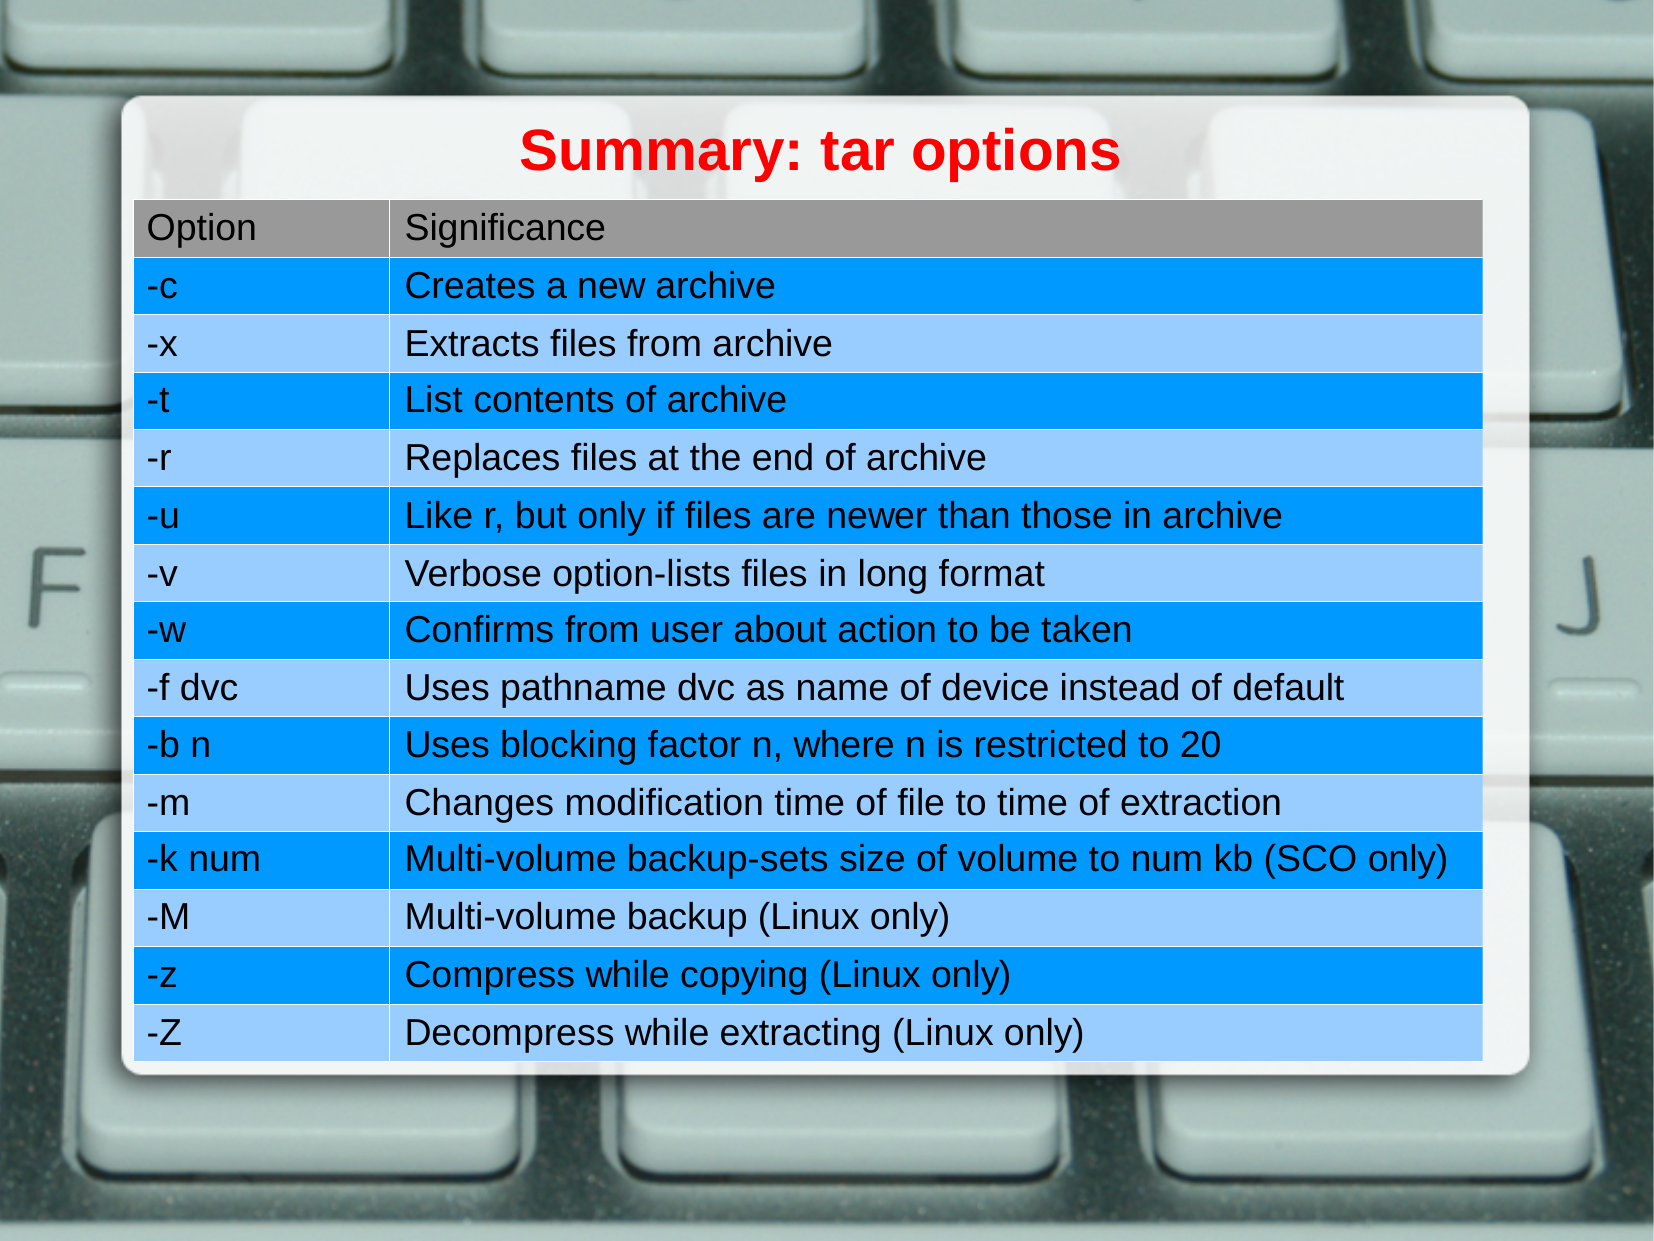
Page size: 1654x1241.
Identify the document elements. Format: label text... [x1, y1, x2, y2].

picture [0, 0, 1654, 1241]
title Summary: tar options [135, 112, 1506, 188]
